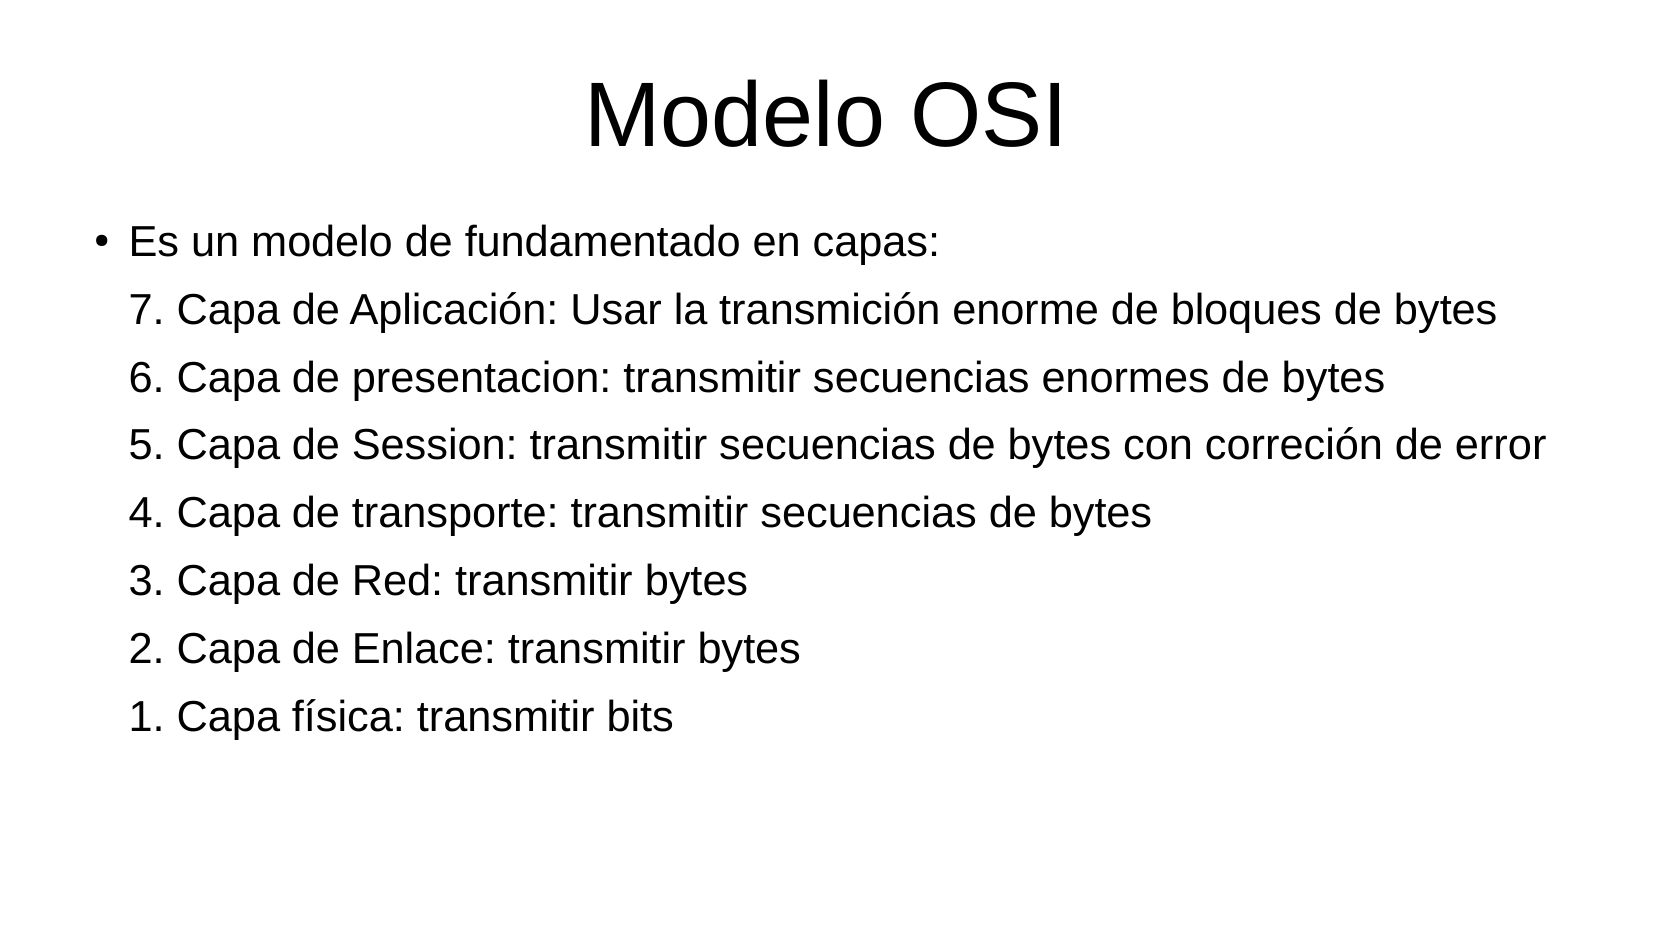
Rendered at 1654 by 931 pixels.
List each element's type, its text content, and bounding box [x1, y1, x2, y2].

list Es un modelo de fundamentado en capas: 7. Capa de Aplicación: Usar la transmición enorme de bloques de bytes 6. Capa de presentacion: transmitir secuencias enormes de bytes 5. Capa de Session: transmitir secuencias de bytes con correción de error 4. Capa de transporte: transmitir secuencias de bytes 3. Capa de Red: transmitir bytes 2. Capa de Enlace: transmitir bytes 1. Capa física: transmitir bits [82, 217, 1571, 758]
title Modelo OSI [82, 37, 1571, 193]
